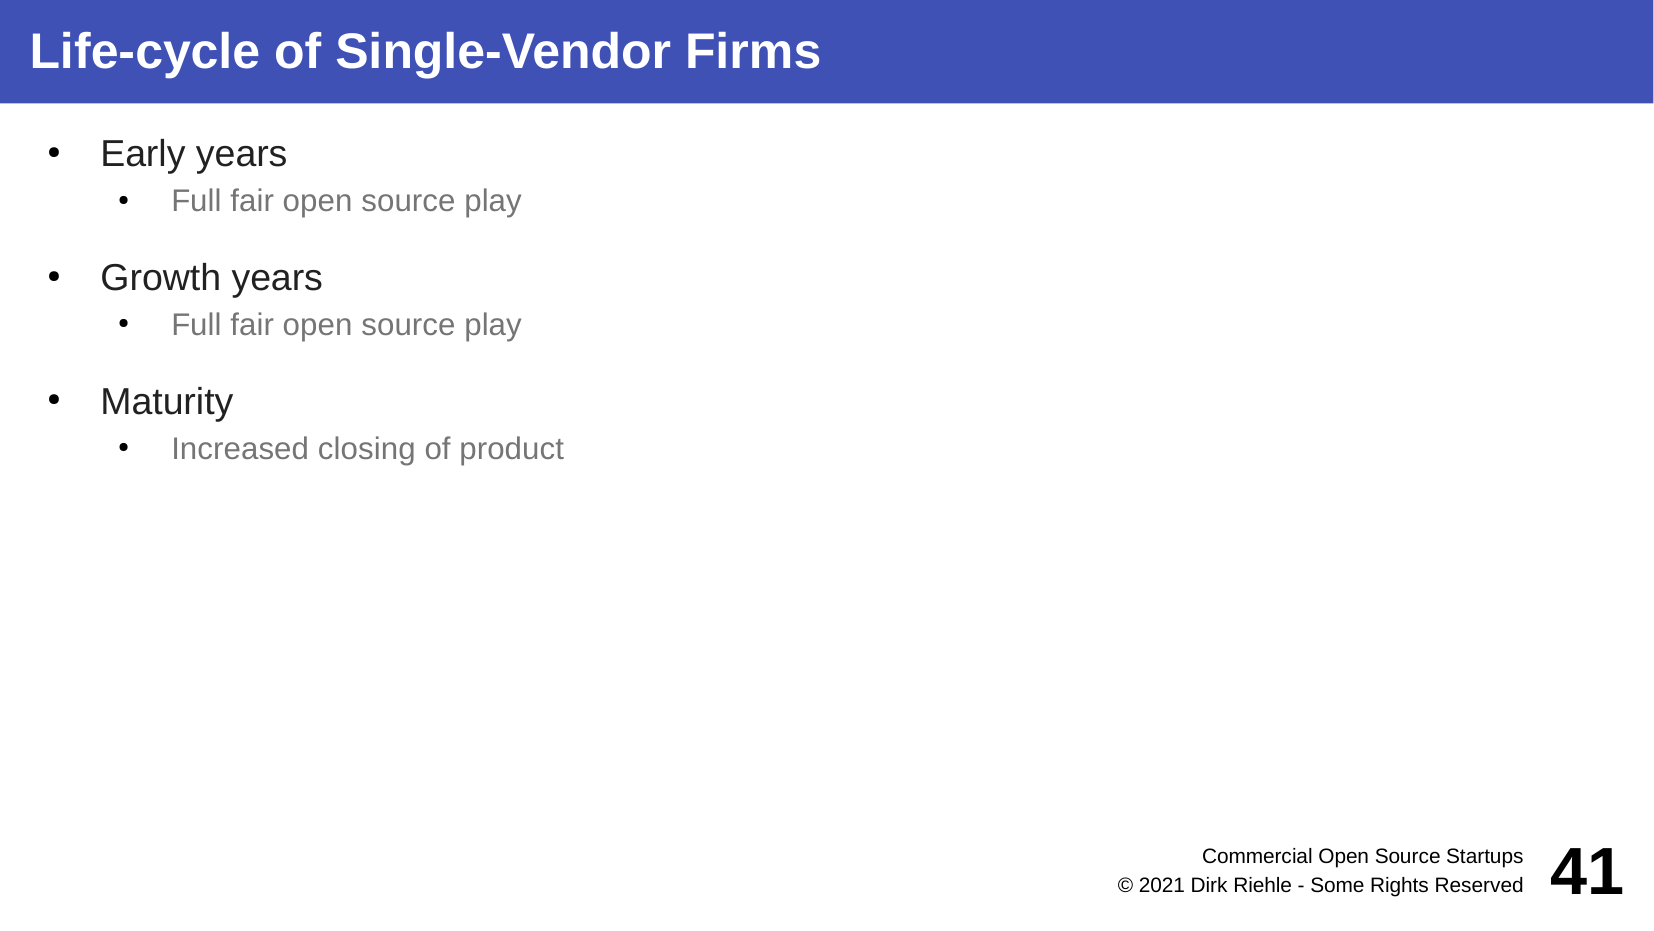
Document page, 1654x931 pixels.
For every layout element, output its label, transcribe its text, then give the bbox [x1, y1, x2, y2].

list Early years Full fair open source play Growth years Full fair open source play Maturity Increased closing of product [29, 132, 1625, 813]
title Life-cycle of Single-Vendor Firms [0, 0, 1654, 104]
